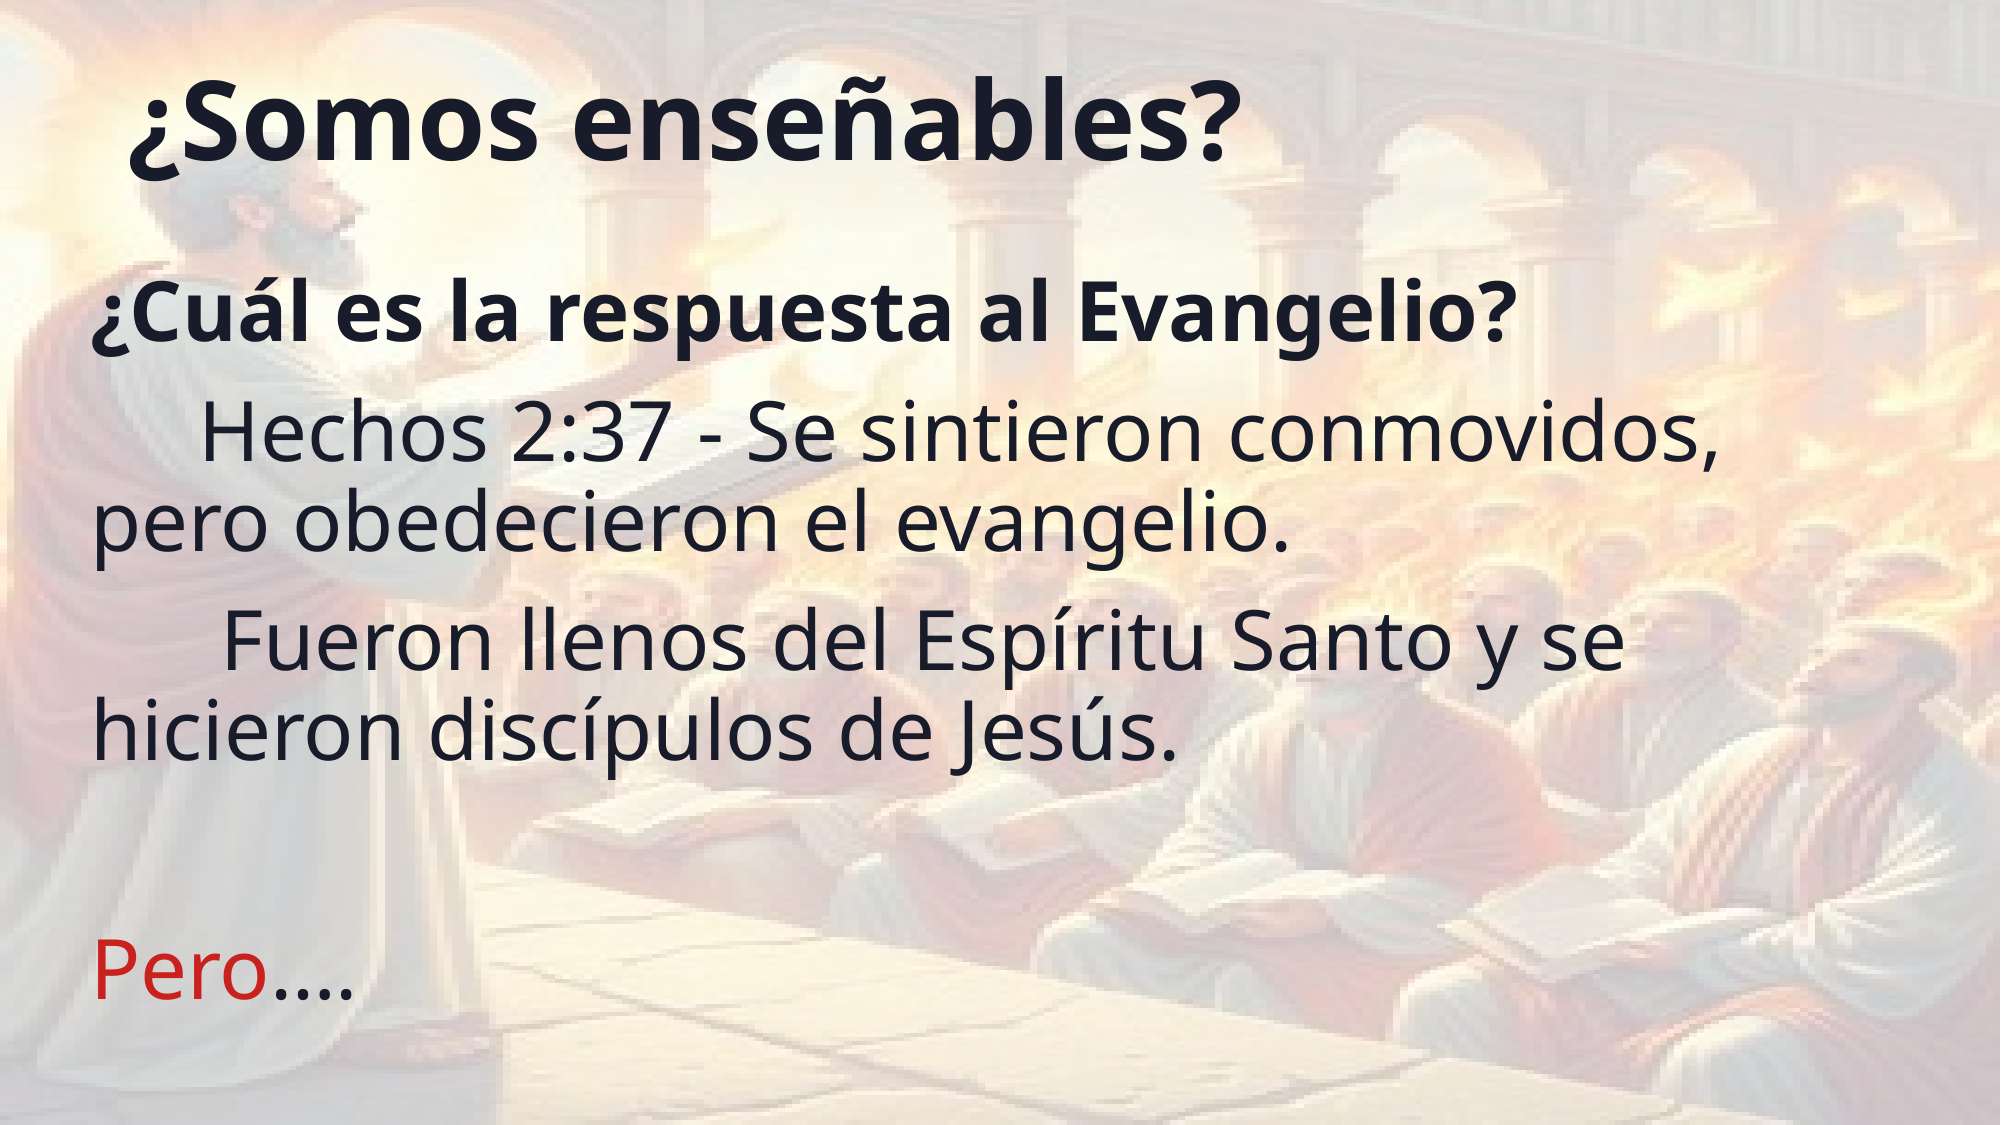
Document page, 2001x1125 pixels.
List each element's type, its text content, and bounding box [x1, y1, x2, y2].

list ¿Cuál es la respuesta al Evangelio? Hechos 2:37 - Se sintieron conmovidos, pero obedecieron el evangelio. Fueron llenos del Espíritu Santo y se hicieron discípulos de Jesús. Pero…. [75, 262, 1800, 1088]
title ¿Somos enseñables? [112, 7, 1838, 225]
